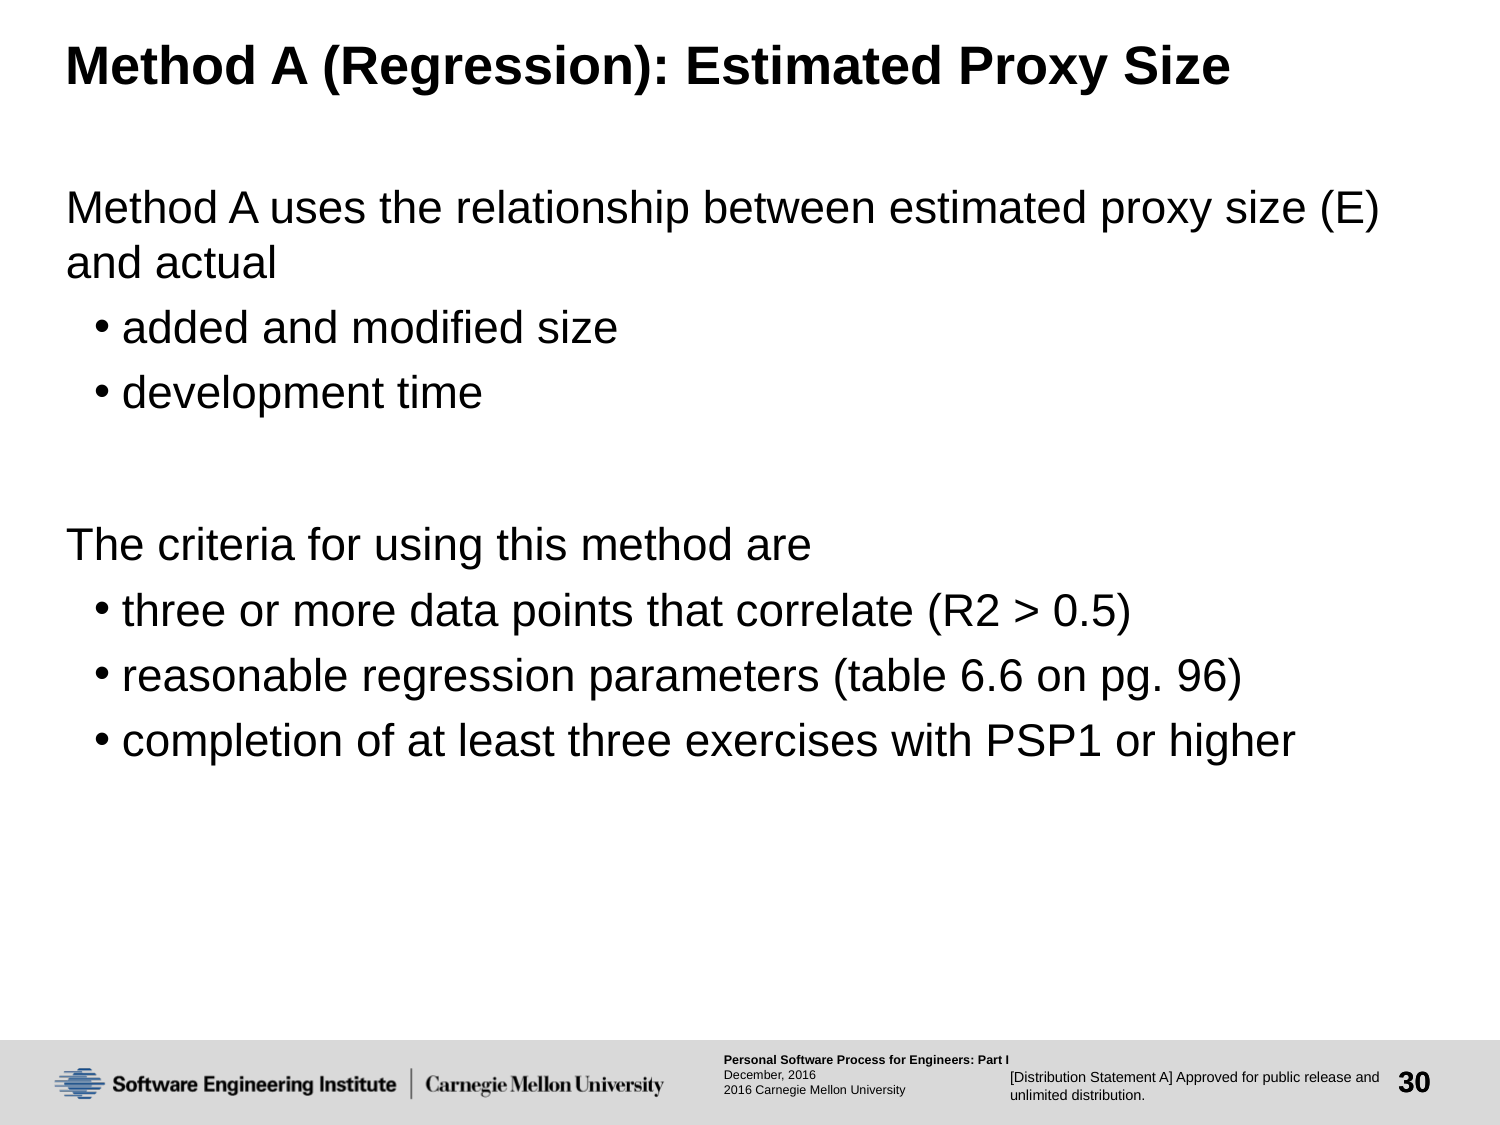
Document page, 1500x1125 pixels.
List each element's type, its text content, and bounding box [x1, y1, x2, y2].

list Method A uses the relationship between estimated proxy size (E) and actual added and modified size development time The criteria for using this method are three or more data points that correlate (R2 > 0.5) reasonable regression parameters (table 6.6 on pg. 96) completion of at least three exercises with PSP1 or higher [65, 177, 1431, 1000]
title Method A (Regression): Estimated Proxy Size [65, 37, 1313, 148]
picture [46, 1061, 673, 1104]
